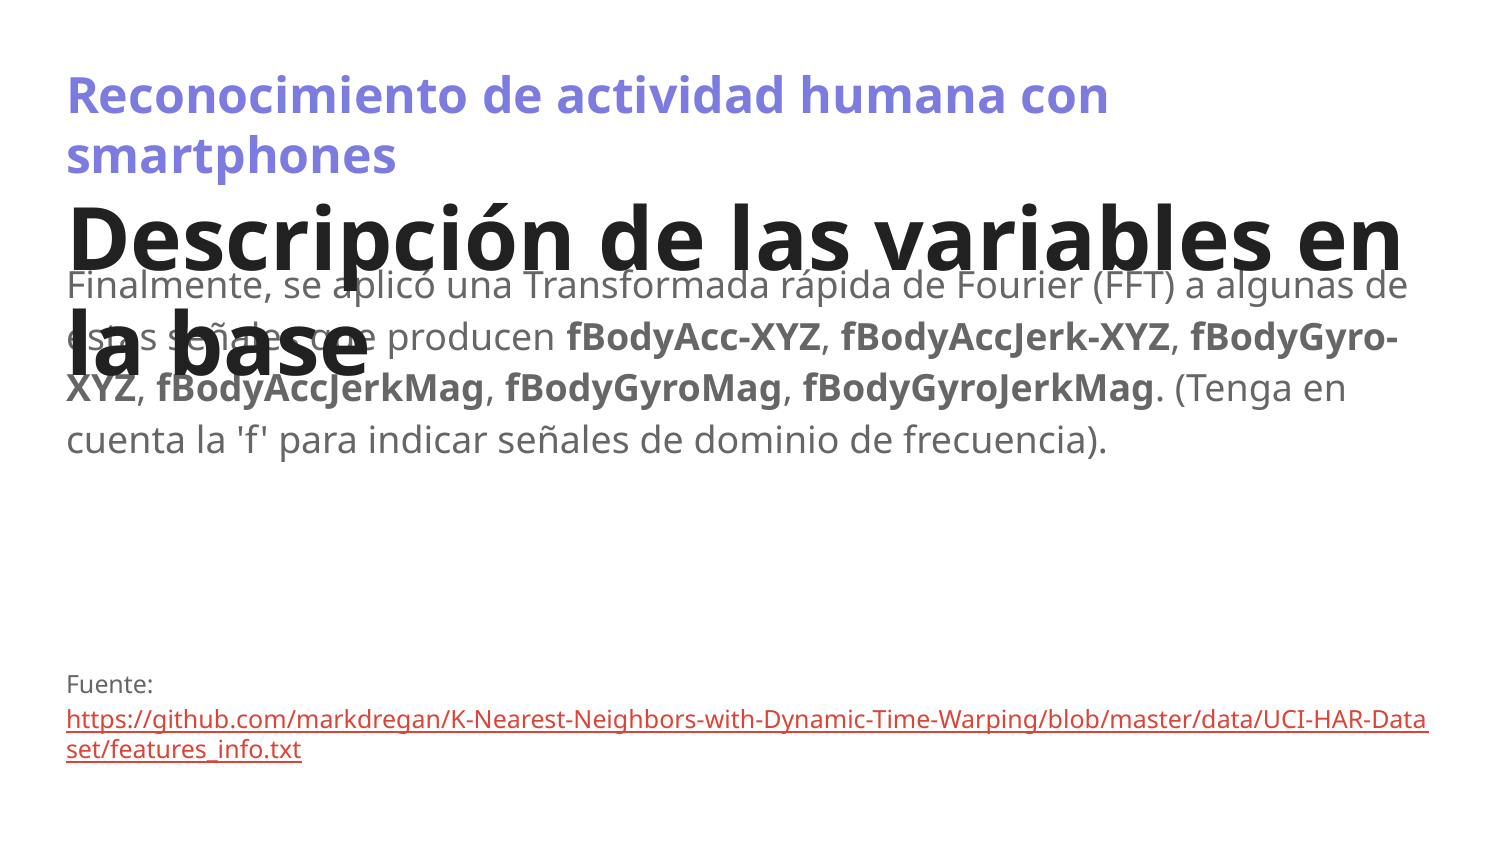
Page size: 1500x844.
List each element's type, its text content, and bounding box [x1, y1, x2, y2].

list Finalmente, se aplicó una Transformada rápida de Fourier (FFT) a algunas de estas señales que producen fBodyAcc-XYZ, fBodyAccJerk-XYZ, fBodyGyro-XYZ, fBodyAccJerkMag, fBodyGyroMag, fBodyGyroJerkMag. (Tenga en cuenta la 'f' para indicar señales de dominio de frecuencia). Fuente: https://github.com/markdregan/K-Nearest-Neighbors-with-Dynamic-Time-Warping/blob/master/data/UCI-HAR-Dataset/features_info.txt [51, 239, 1449, 787]
title Reconocimiento de actividad humana con smartphones Descripción de las variables en la base [51, 48, 1449, 180]
